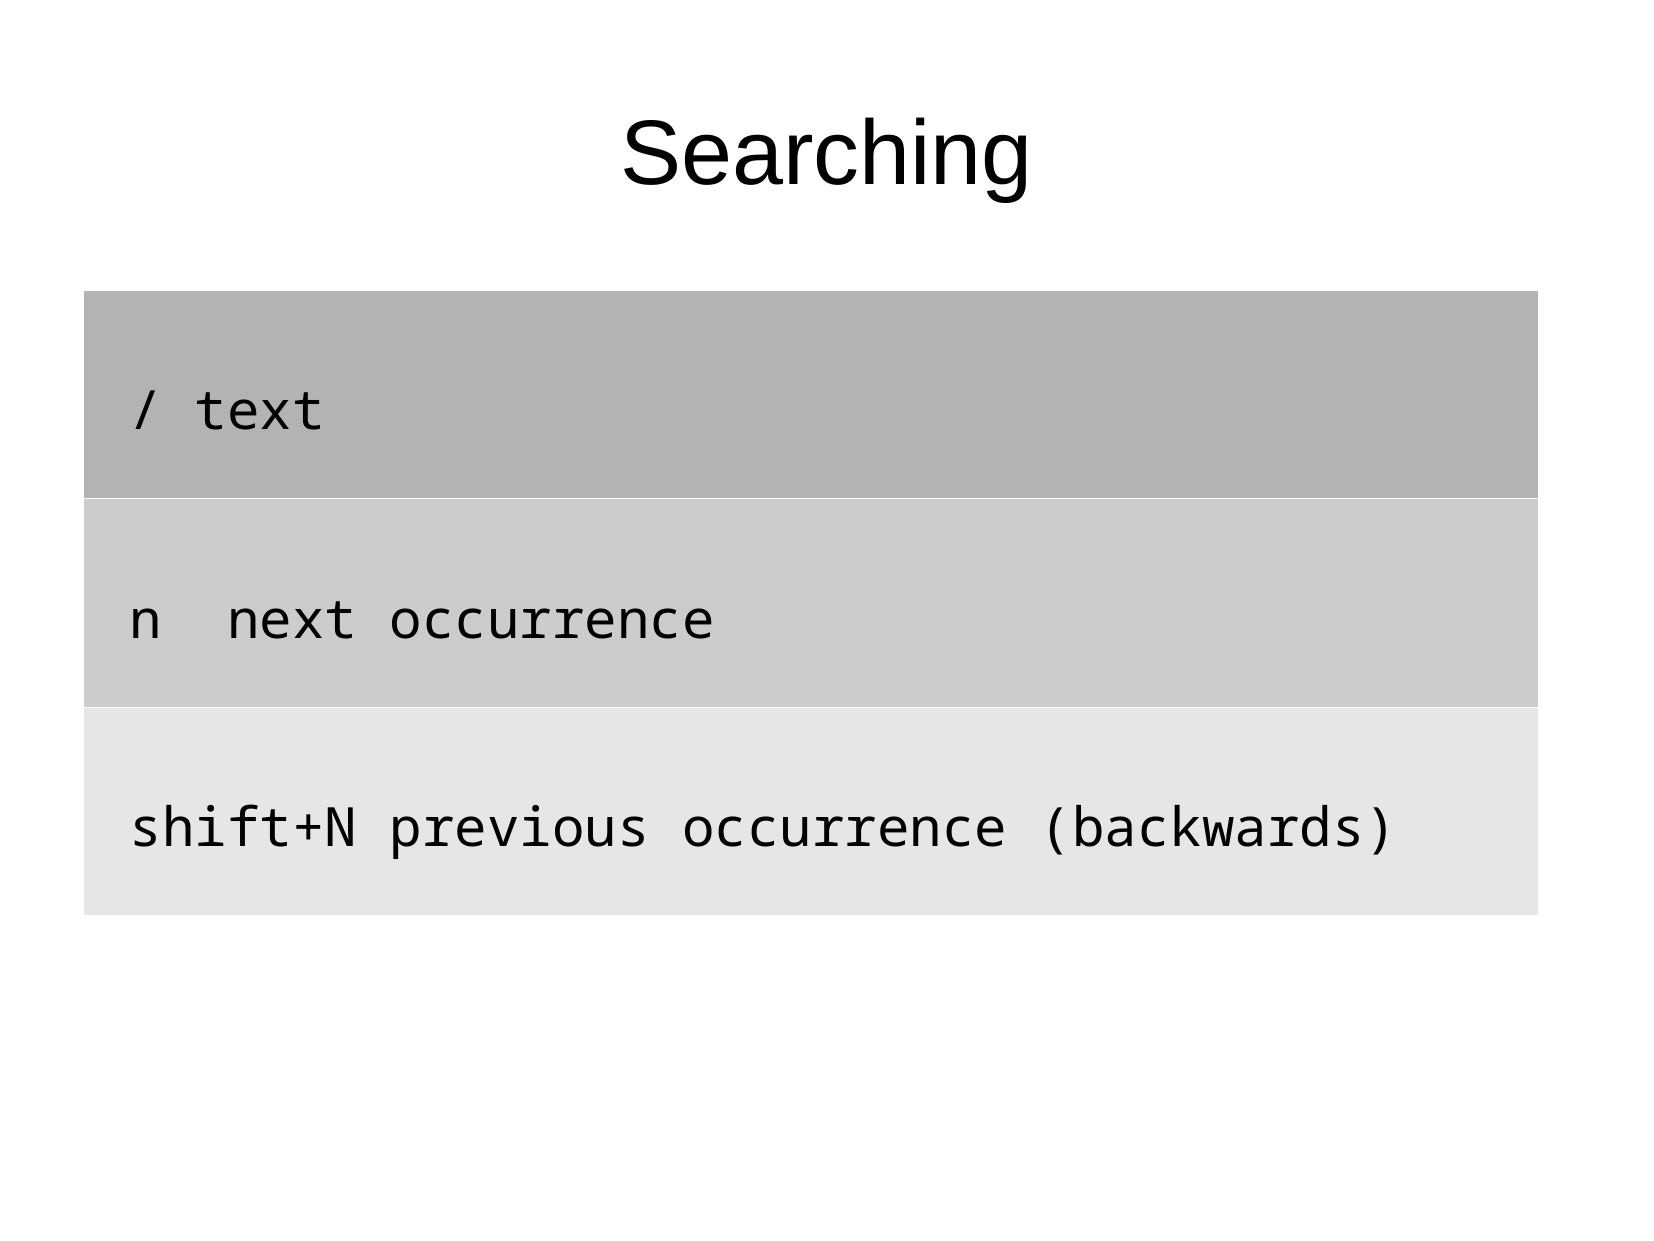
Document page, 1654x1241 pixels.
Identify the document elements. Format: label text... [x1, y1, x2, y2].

table_cell n next occurrence [84, 499, 1538, 707]
table_header / text [84, 291, 1538, 498]
table_cell shift+N previous occurrence (backwards) [84, 708, 1538, 915]
title Searching [82, 49, 1571, 257]
